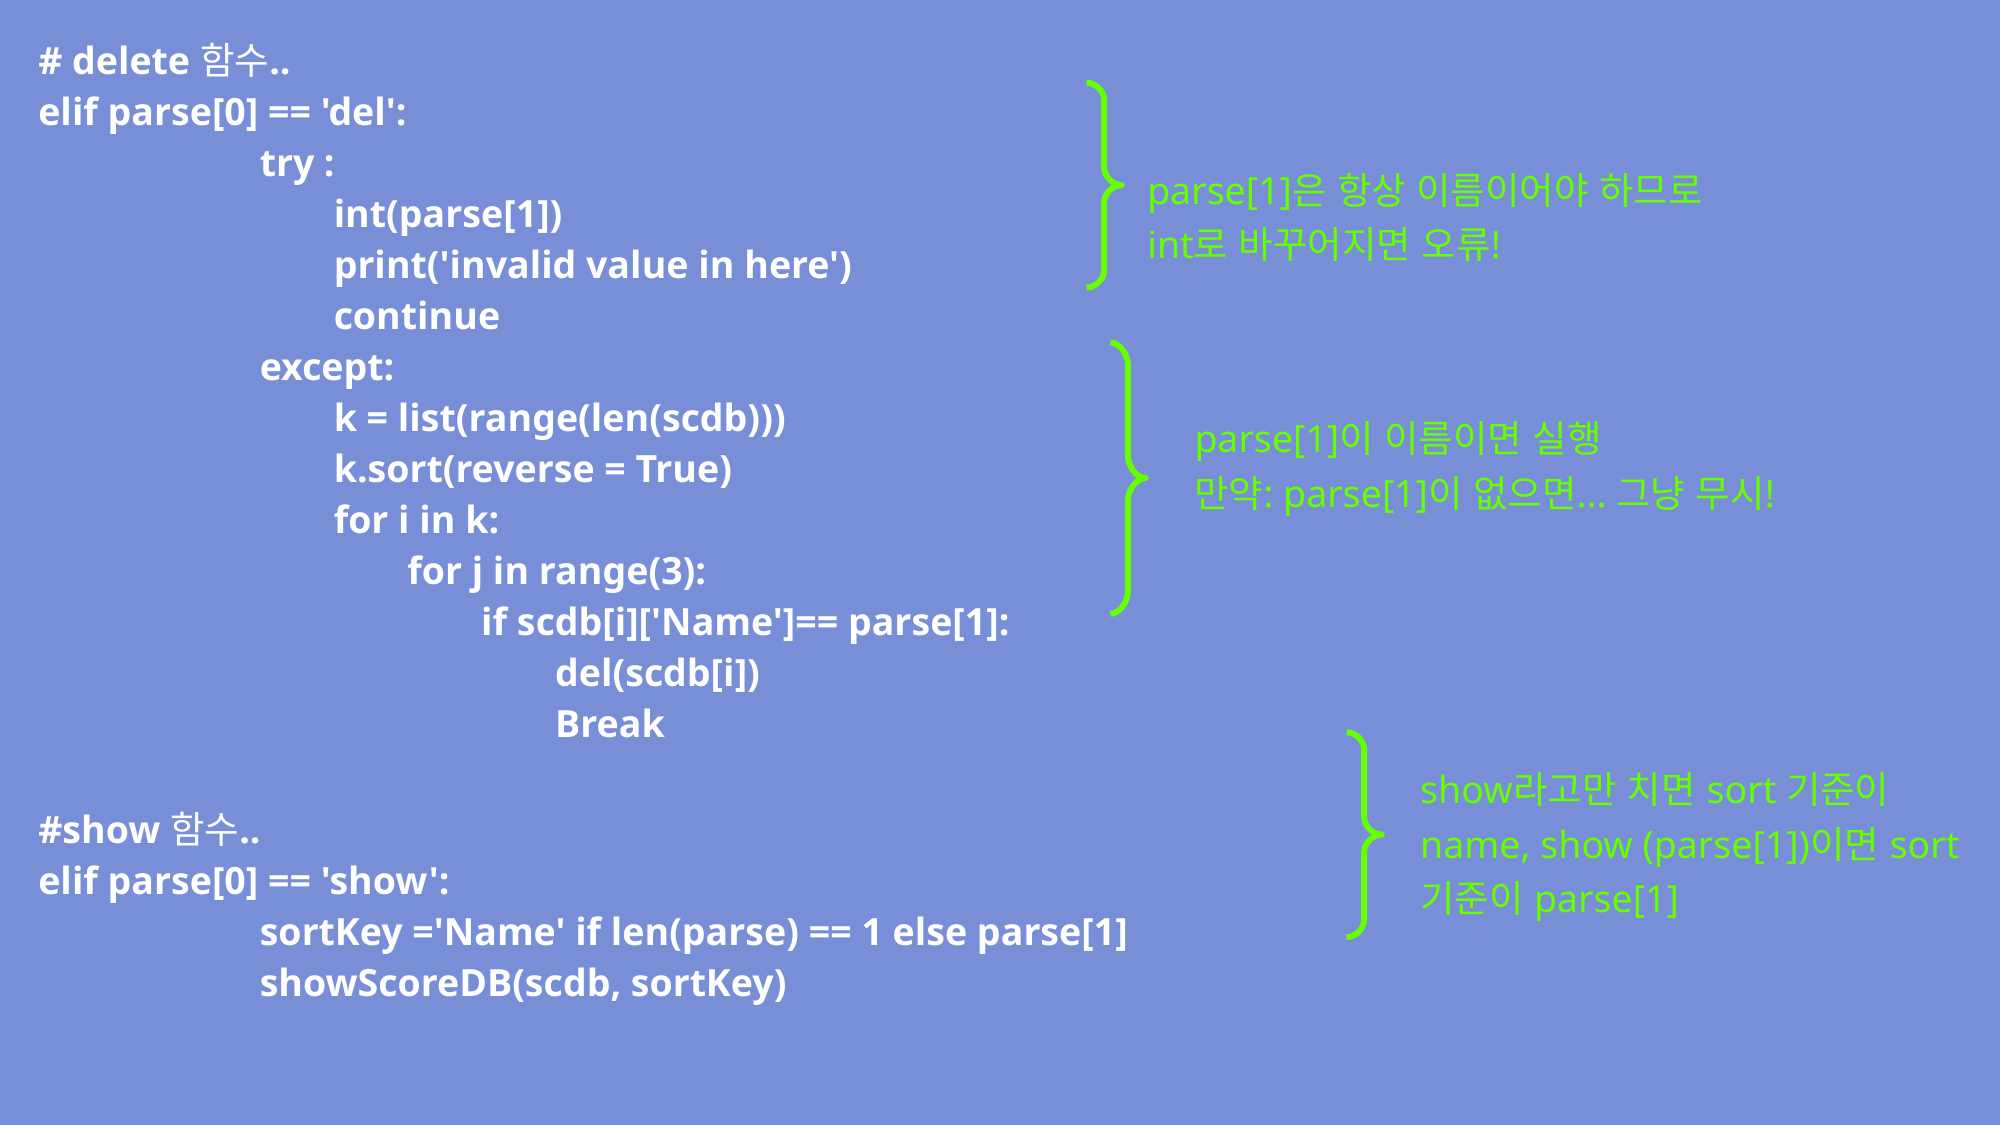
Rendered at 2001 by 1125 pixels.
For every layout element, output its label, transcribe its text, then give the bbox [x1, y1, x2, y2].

text_box parse[1]이 이름이면 실행 만약: parse[1]이 없으면... 그냥 무시! [1179, 401, 1831, 594]
text_box # delete 함수.. elif parse[0] == 'del': try : int(parse[1]) print('invalid value in here') continue except: k = list(range(len(scdb))) k.sort(reverse = True) for i in k: for j in range(3): if scdb[i]['Name']== parse[1]: del(scdb[i]) Break #show 함수.. elif parse[0] == 'show': sortKey ='Name' if len(parse) == 1 else parse[1] showScoreDB(scdb, sortKey) [23, 23, 1961, 902]
text_box show라고만 치면 sort 기준이 name, show (parse[1])이면 sort기준이 parse[1] [1405, 753, 2000, 945]
text_box parse[1]은 항상 이름이어야 하므로 int로 바꾸어지면 오류! [1132, 153, 1737, 287]
